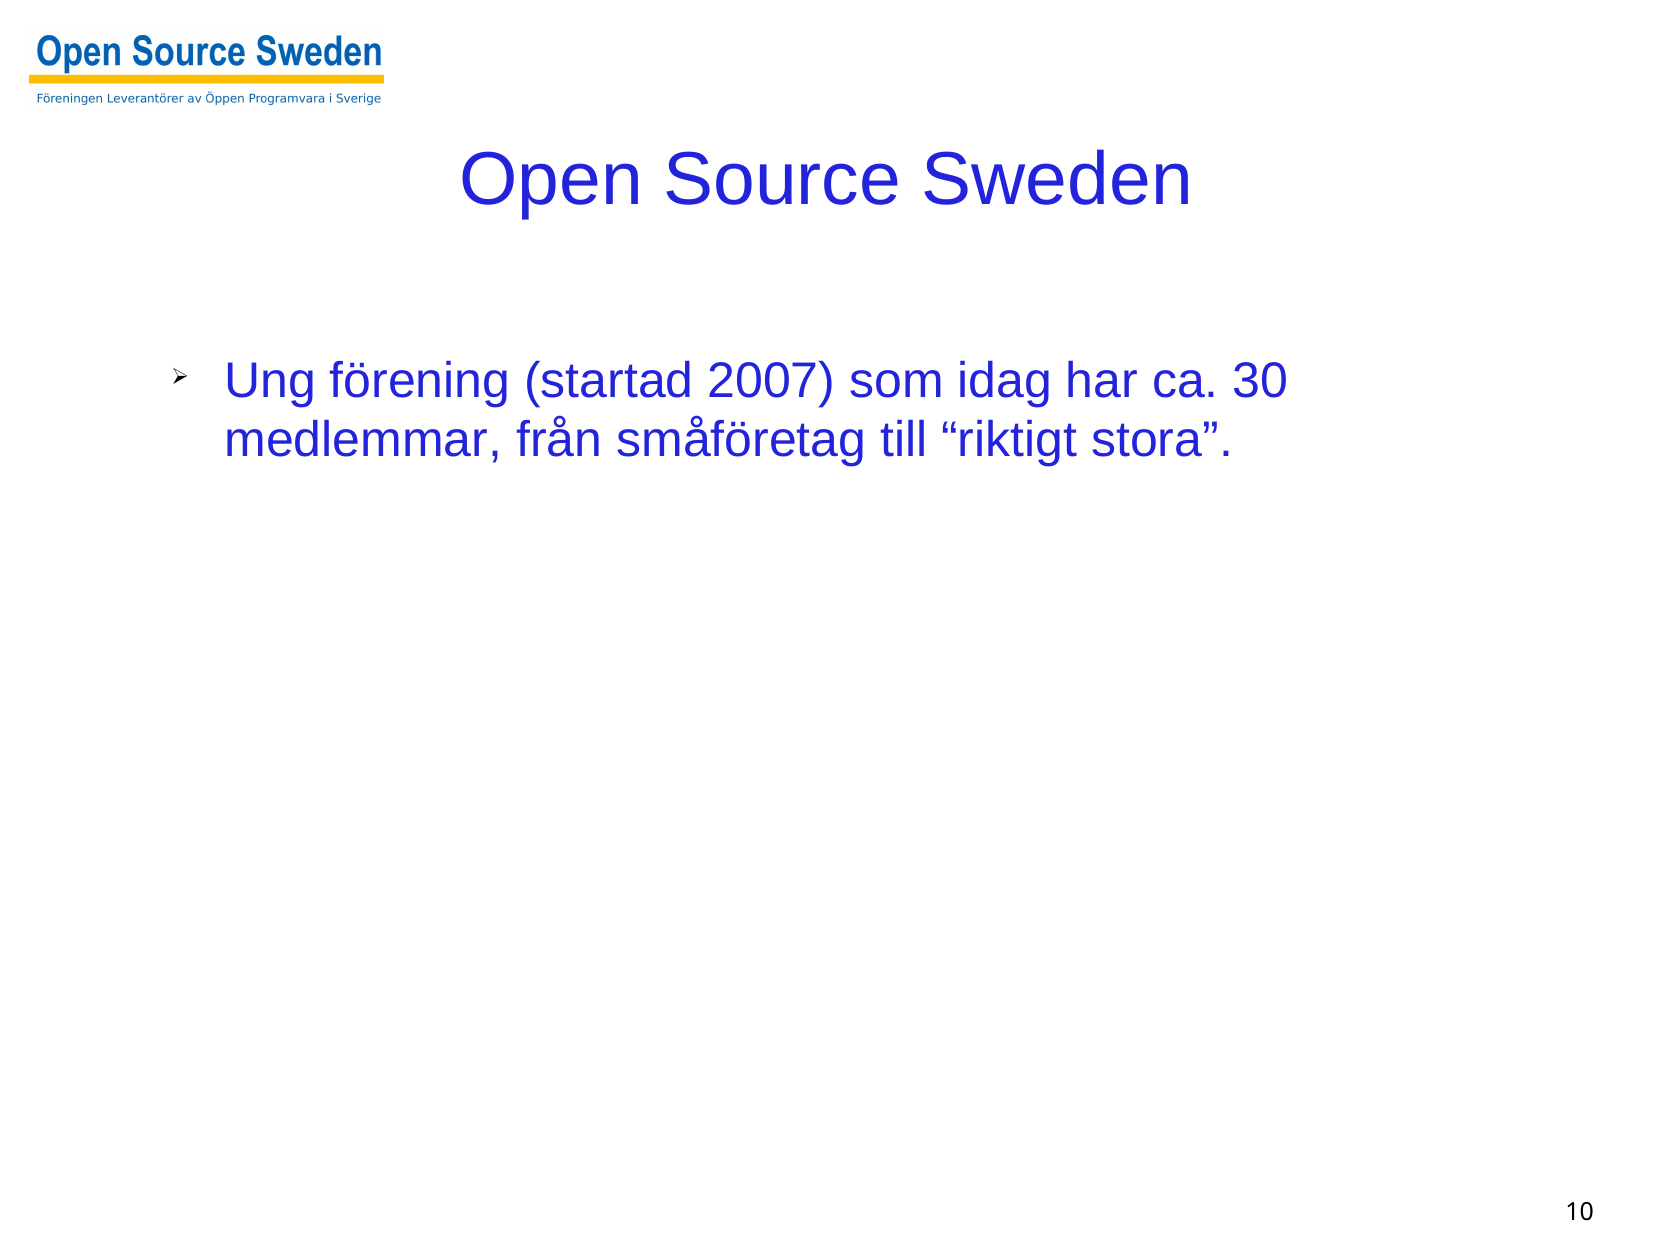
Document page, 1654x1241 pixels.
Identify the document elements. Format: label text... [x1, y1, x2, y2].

title Open Source Sweden [82, 114, 1571, 243]
picture [29, 29, 384, 112]
list Ung förening (startad 2007) som idag har ca. 30 medlemmar, från småföretag till “riktigt stora”. [153, 259, 1565, 1082]
